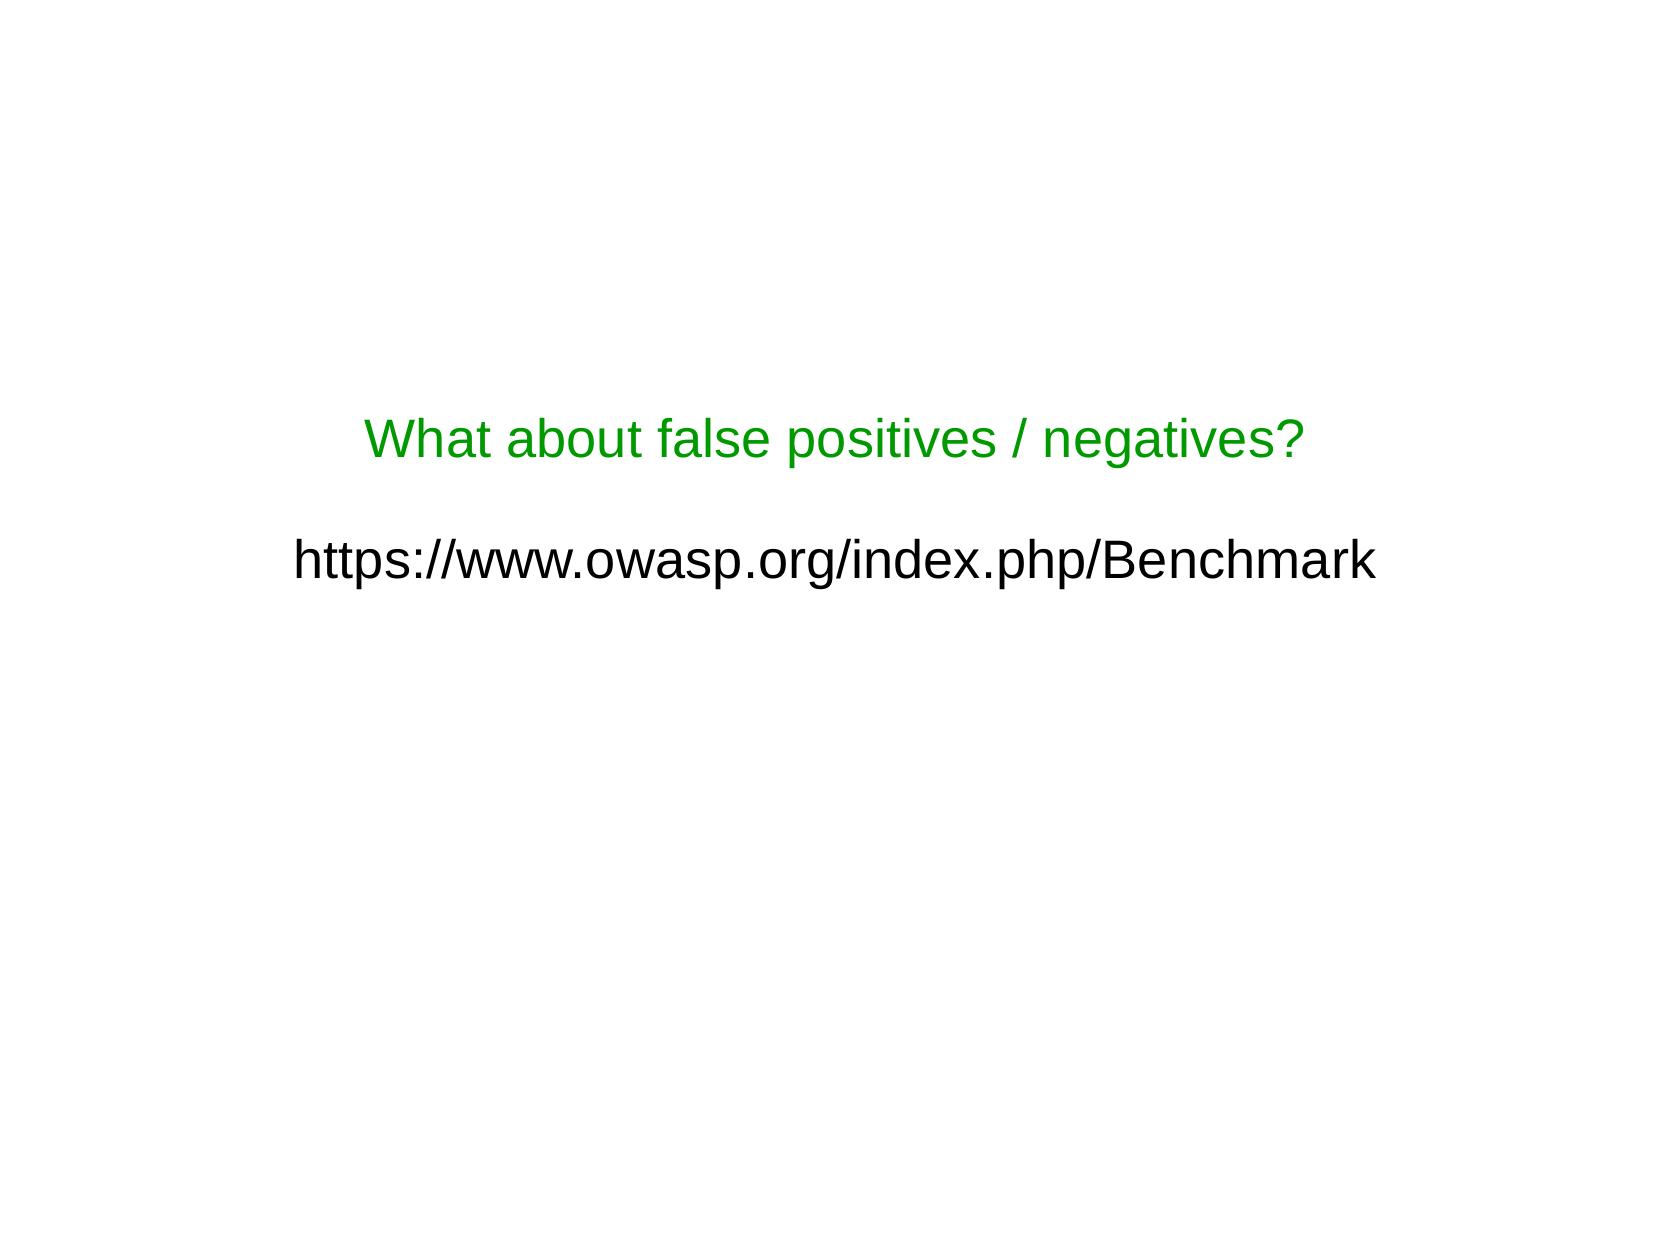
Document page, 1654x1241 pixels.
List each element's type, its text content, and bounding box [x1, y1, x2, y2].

text_box What about false positives / negatives? https://www.owasp.org/index.php/Benchmark “ZAP can't do a scan against the full Benchmark yet, but the next weekly build is supposed to be able to. (Stay tuned!)” [183, 400, 1488, 840]
